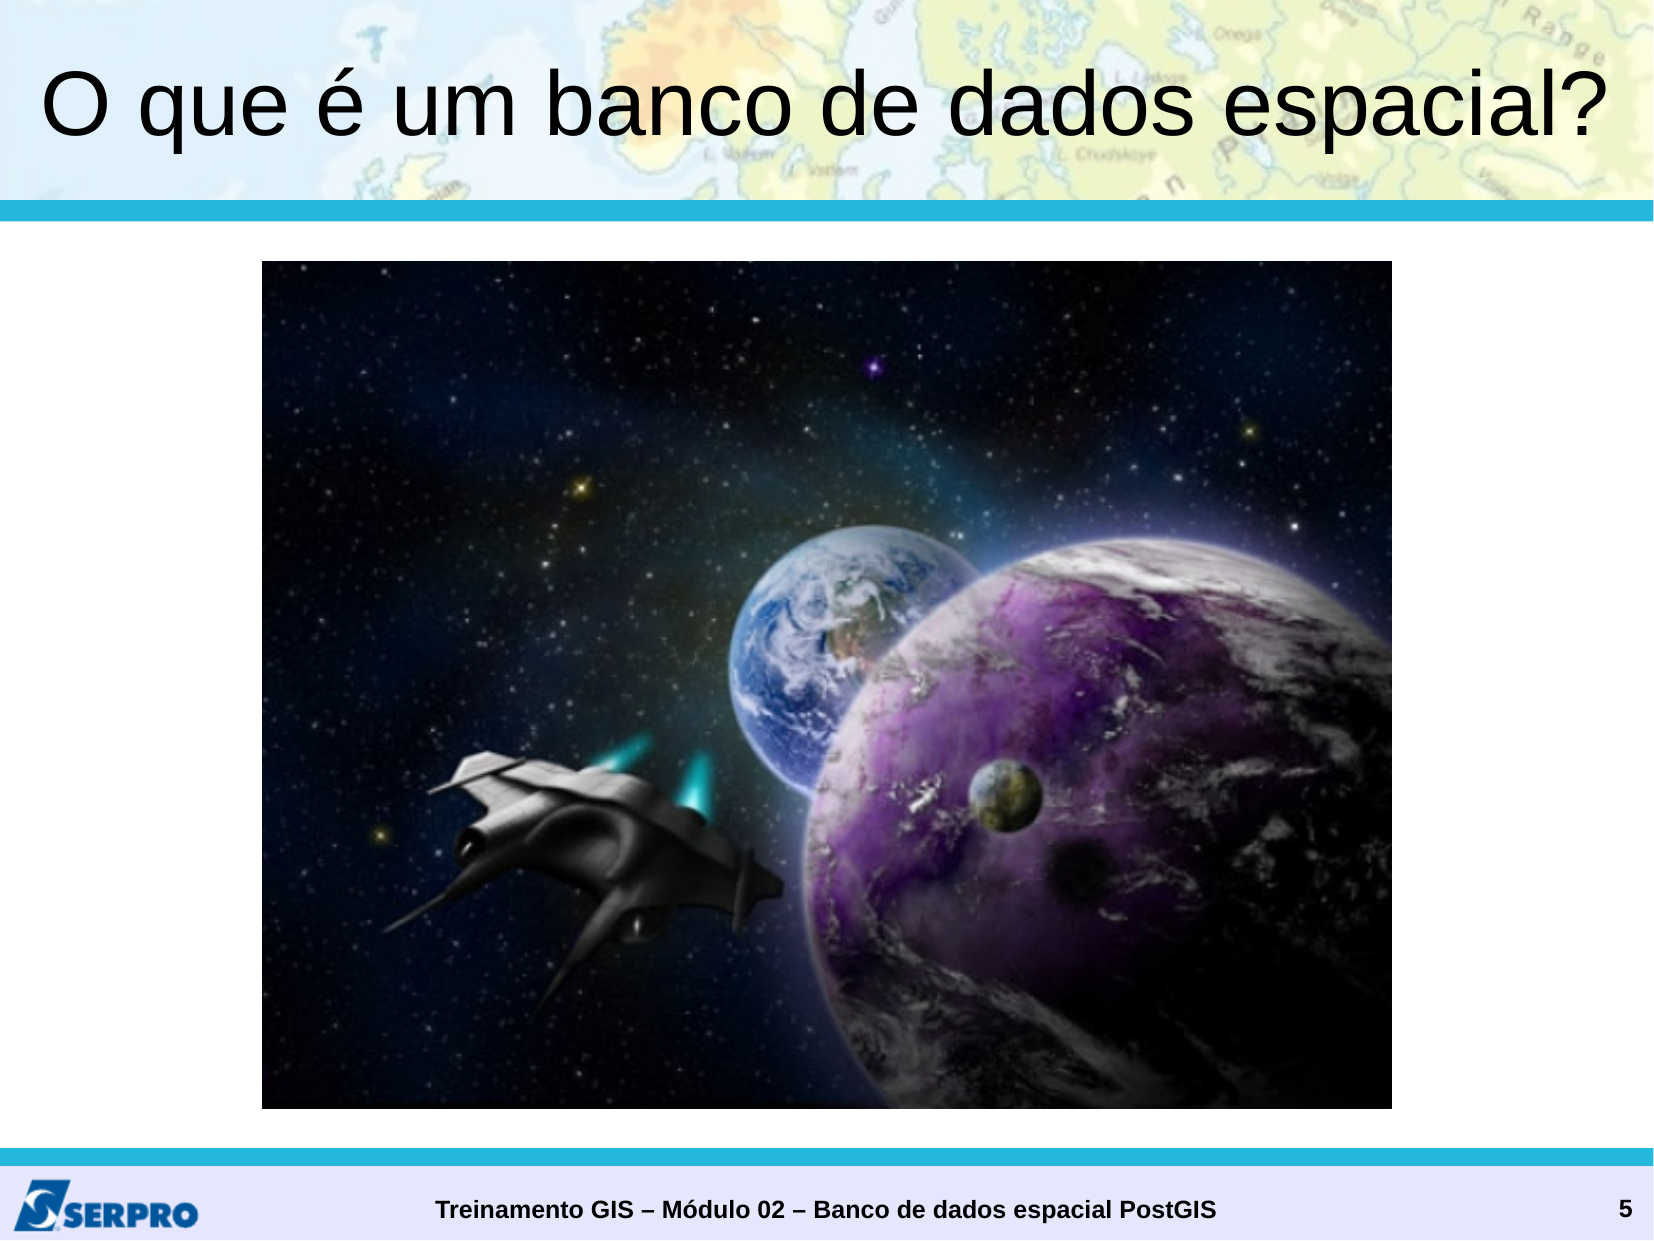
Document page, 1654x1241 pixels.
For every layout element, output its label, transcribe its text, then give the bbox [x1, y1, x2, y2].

picture [10, 1177, 201, 1235]
picture [262, 261, 1392, 1109]
title O que é um banco de dados espacial? [40, 49, 1614, 159]
